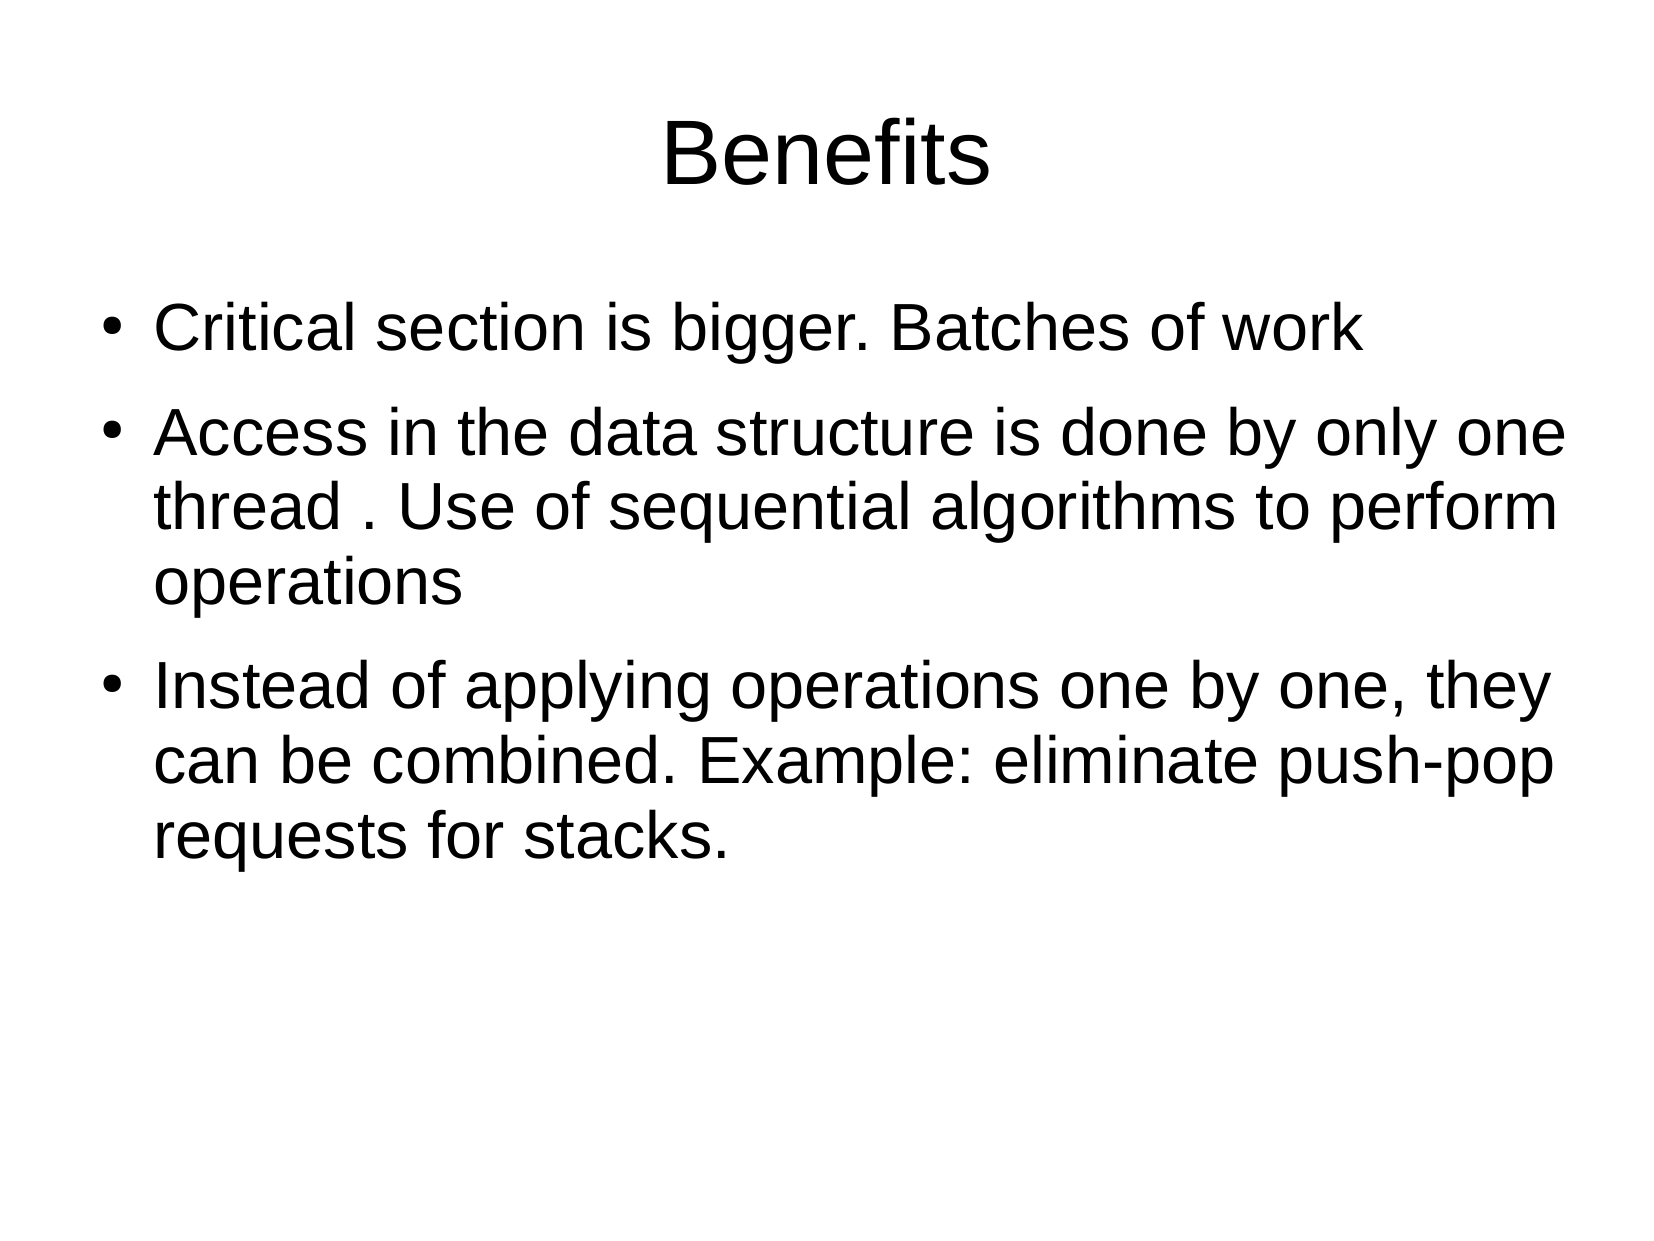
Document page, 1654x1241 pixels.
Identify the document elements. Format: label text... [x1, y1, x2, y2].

list Critical section is bigger. Batches of work Access in the data structure is done by only one thread . Use of sequential algorithms to perform operations Instead of applying operations one by one, they can be combined. Example: eliminate push-pop requests for stacks. [82, 290, 1571, 1010]
title Benefits [82, 49, 1571, 257]
